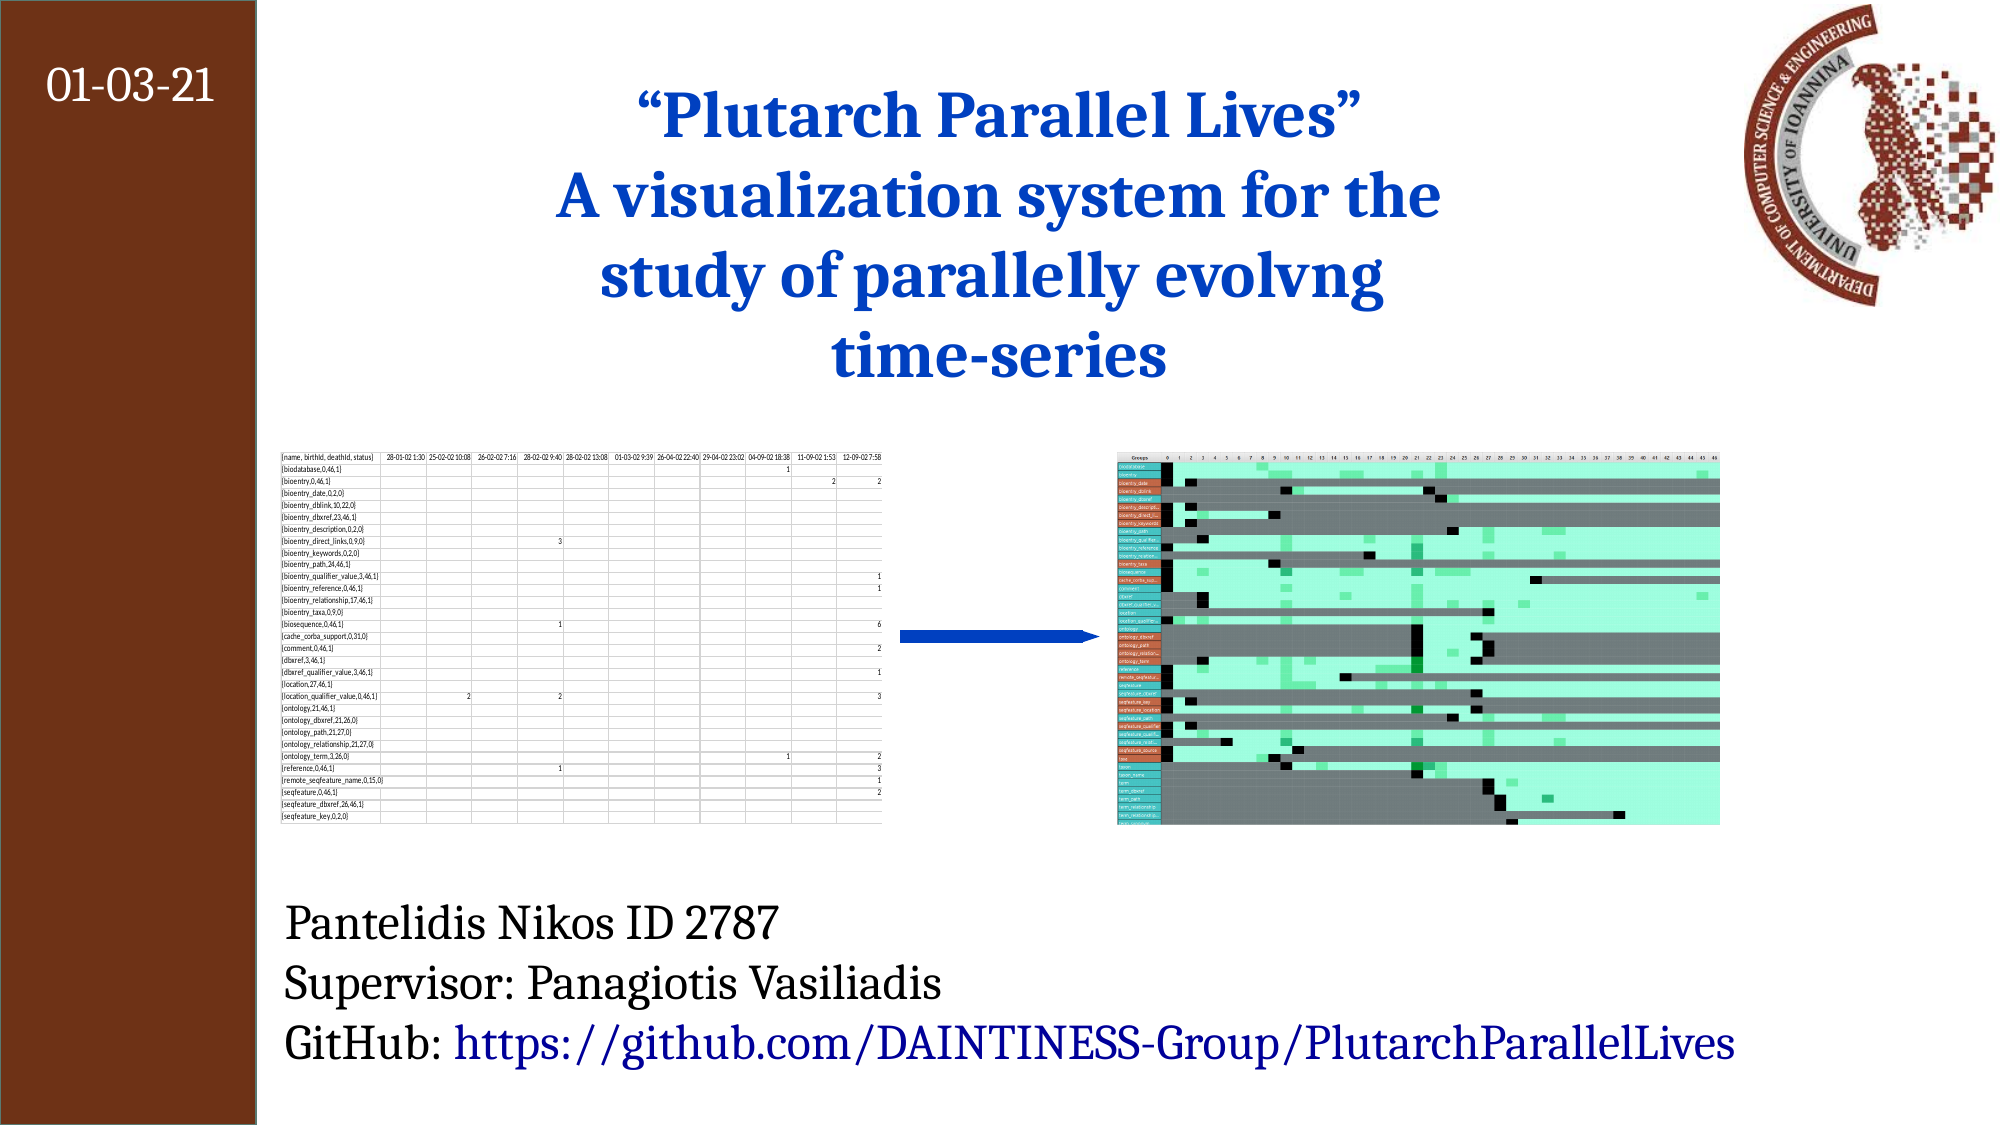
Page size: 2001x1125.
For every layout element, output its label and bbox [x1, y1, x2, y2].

picture [1744, 4, 2000, 307]
picture [1117, 452, 1720, 825]
